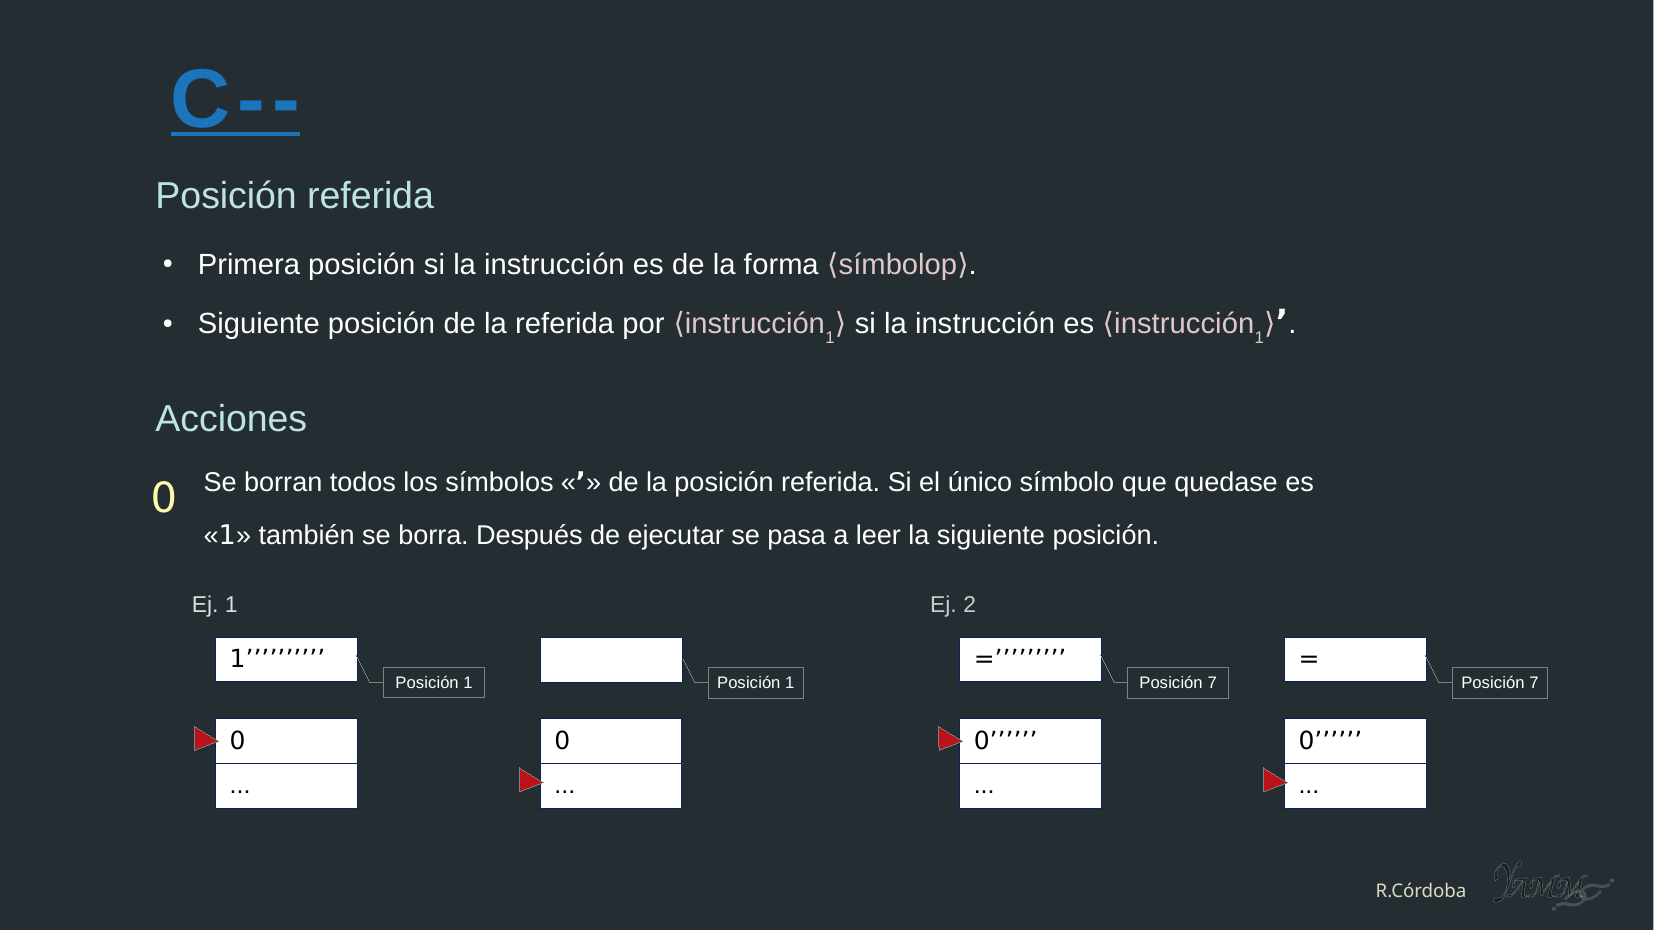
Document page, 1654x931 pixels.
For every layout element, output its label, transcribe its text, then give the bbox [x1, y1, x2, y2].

text_box [1263, 767, 1288, 792]
text_box [519, 767, 544, 792]
table_header =’’’’’’’’’ [960, 638, 1101, 681]
text_box 0 [135, 466, 192, 530]
table_header 0 [541, 719, 681, 763]
text_box Ej. 1 [177, 584, 253, 625]
text_box Posición referida [140, 167, 449, 225]
text_box Ej. 2 [915, 584, 992, 625]
table_header [541, 638, 682, 682]
table_header 1’’’’’’’’’’ [216, 638, 357, 681]
text_box Posición 7 [1127, 667, 1229, 699]
table_cell ... [960, 764, 1101, 808]
text_box C-- [155, 44, 316, 153]
table_header 0’’’’’’ [960, 719, 1101, 763]
text_box Se borran todos los símbolos «’» de la posición referida. Si el único símbolo que quedase es «1» también se borra. Después de ejecutar se pasa a leer la siguiente posición. [188, 437, 1353, 559]
table_header 0’’’’’’ [1285, 719, 1426, 763]
text_box Posición 1 [708, 667, 804, 699]
table_cell ... [1285, 764, 1426, 808]
table_cell ... [216, 764, 357, 808]
table_cell ... [541, 764, 681, 808]
text_box Posición 1 [383, 667, 485, 698]
table_header 0 [216, 719, 357, 763]
text_box [938, 726, 963, 751]
text_box Posición 7 [1452, 667, 1548, 699]
text_box [194, 726, 219, 751]
text_box Primera posición si la instrucción es de la forma ⟨símbolop⟩. Siguiente posición de la referida por ⟨instrucción1⟩ si la instrucción es ⟨instrucción1⟩’. [147, 224, 1483, 367]
text_box Acciones [140, 389, 323, 447]
table_header = [1285, 638, 1426, 681]
